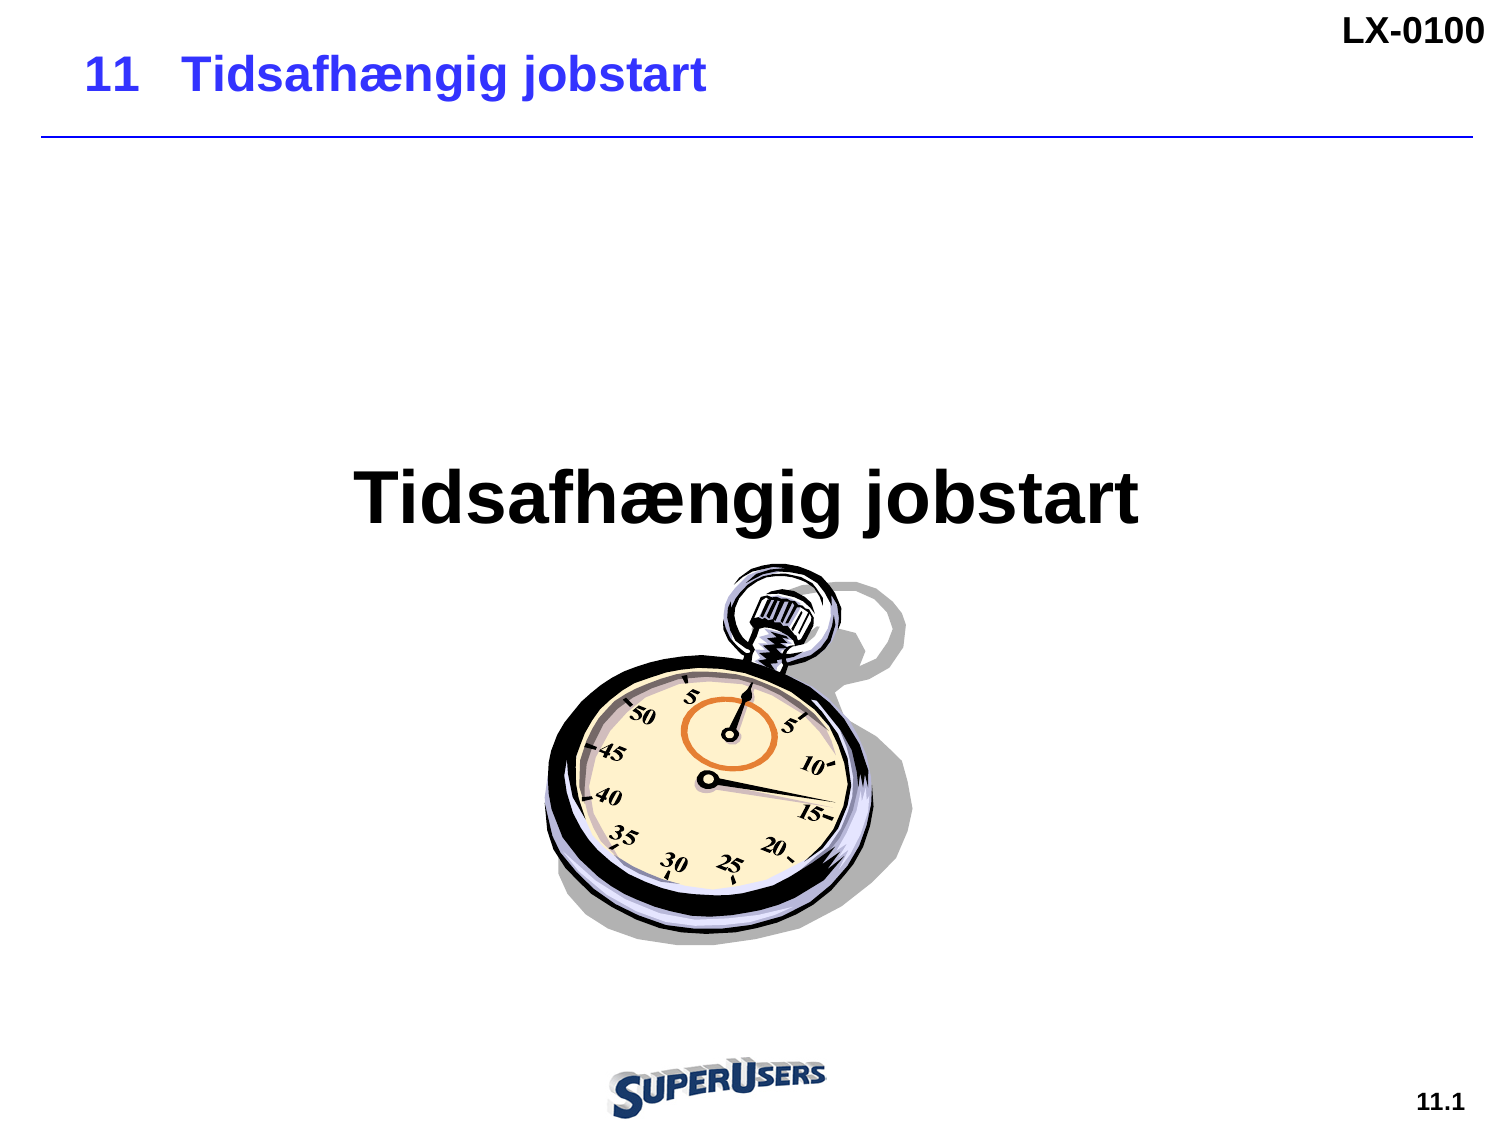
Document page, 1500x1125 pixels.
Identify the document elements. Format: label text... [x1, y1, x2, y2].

picture [544, 561, 916, 949]
picture [605, 1057, 827, 1122]
subtitle Tidsafhængig jobstart [92, 172, 1402, 826]
title 11 Tidsafhængig jobstart [76, 39, 1424, 126]
